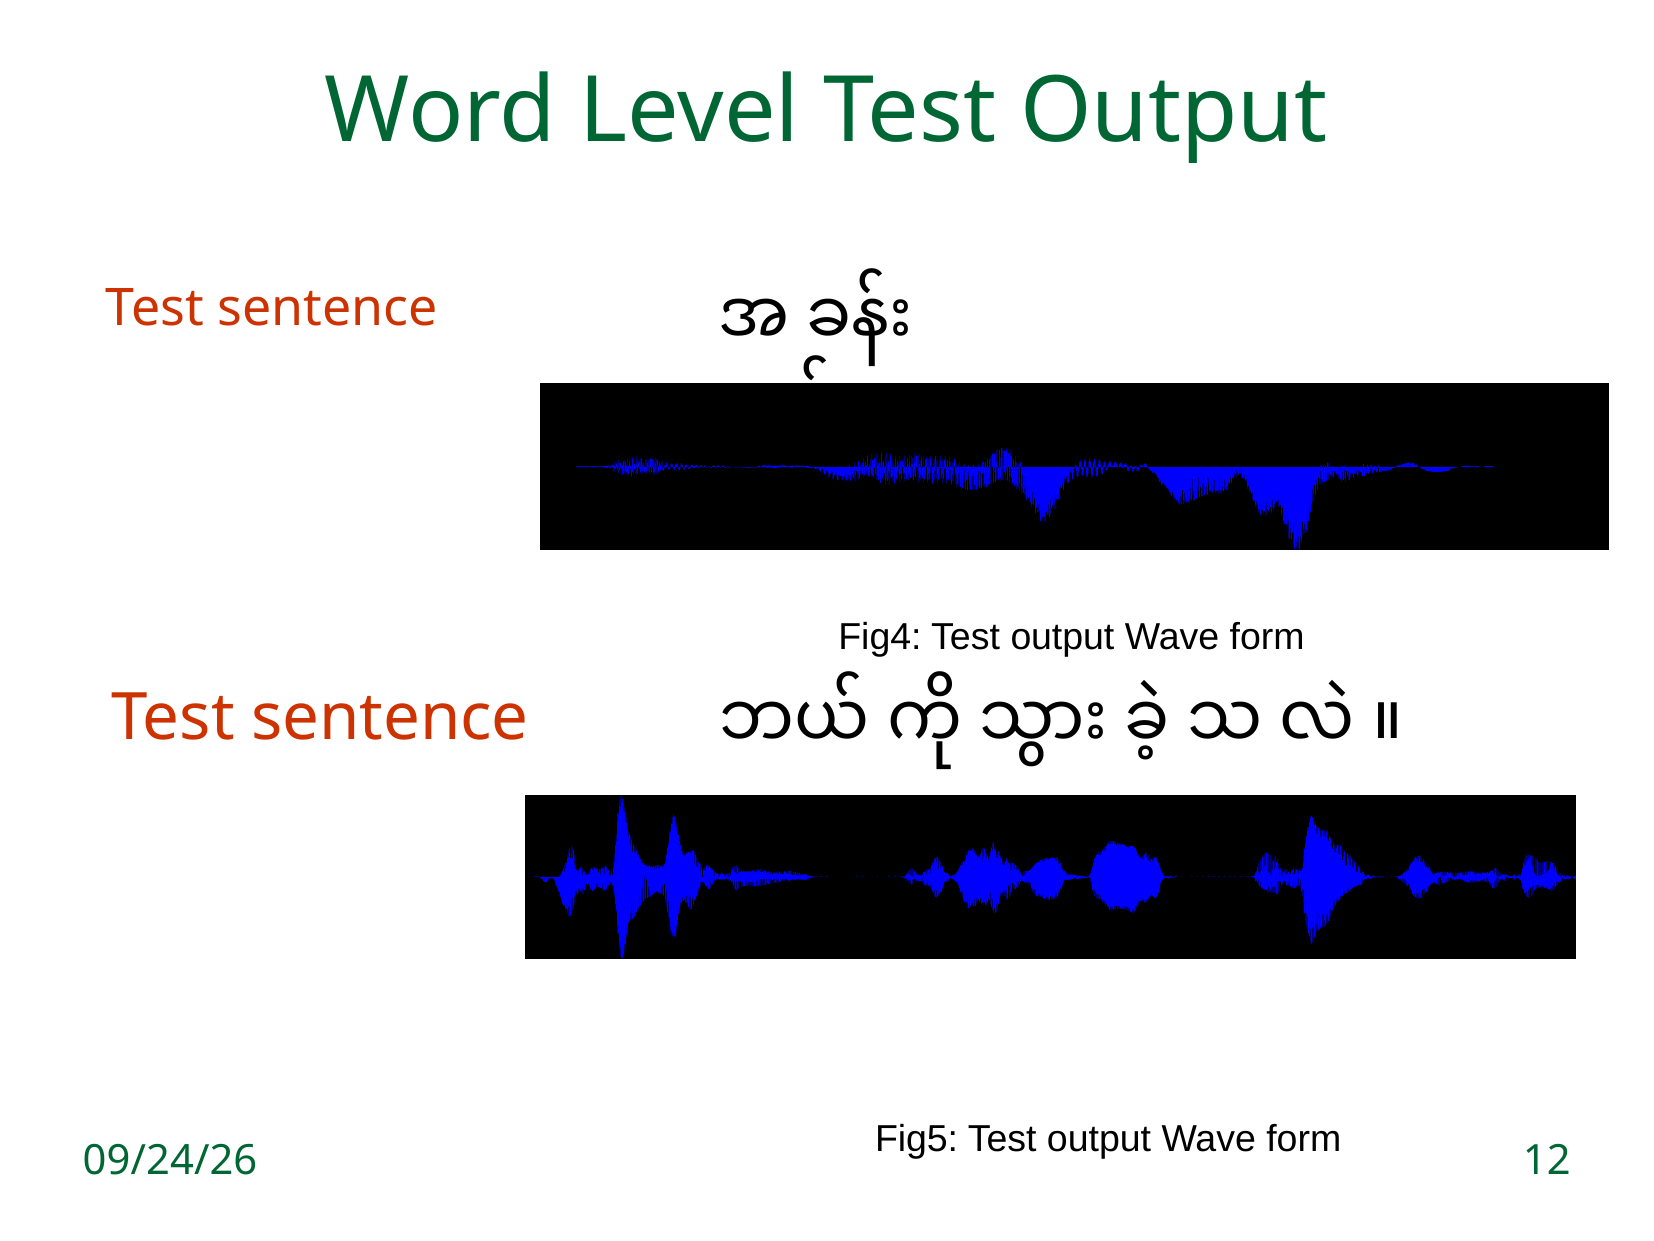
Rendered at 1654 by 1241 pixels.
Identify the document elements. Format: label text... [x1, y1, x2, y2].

text_box အ ခန်း တစ် ။ [703, 267, 1065, 368]
text_box Fig5: Test output Wave form [779, 1068, 1426, 1144]
picture [540, 383, 1609, 550]
title Word Level Test Output [0, 2, 1654, 210]
picture [525, 795, 1576, 959]
text_box Test sentence [50, 270, 526, 383]
text_box Test sentence [41, 670, 532, 783]
text_box ဘယ် ကို သွား ခဲ့ သ လဲ ။ [705, 671, 1456, 795]
text_box Fig4: Test output Wave form [742, 566, 1389, 642]
